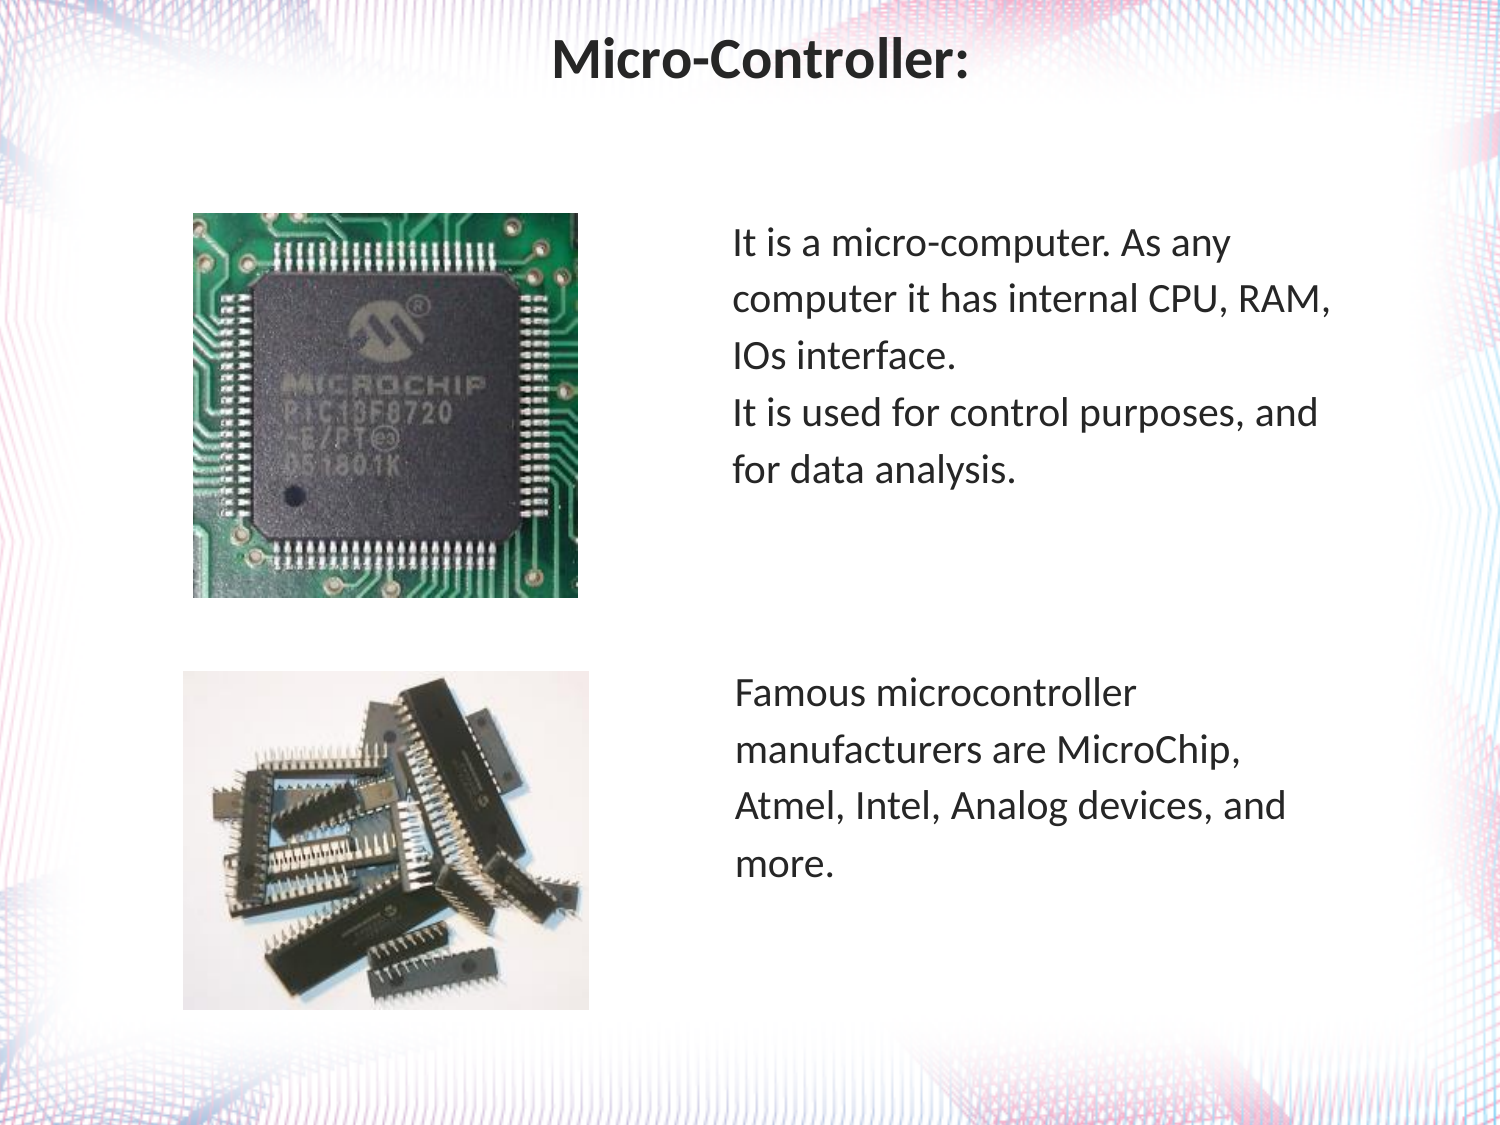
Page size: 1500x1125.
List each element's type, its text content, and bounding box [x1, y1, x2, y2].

title Micro-Controller: [71, 12, 1450, 125]
text_box Famous microcontroller manufacturers are MicroChip, Atmel, Intel, Analog devices, and more. [720, 650, 1368, 1034]
text_box It is a micro-computer. As any computer it has internal CPU, RAM, IOs interface. It is used for control purposes, and for data analysis. [717, 199, 1368, 606]
picture [0, 0, 1500, 1125]
